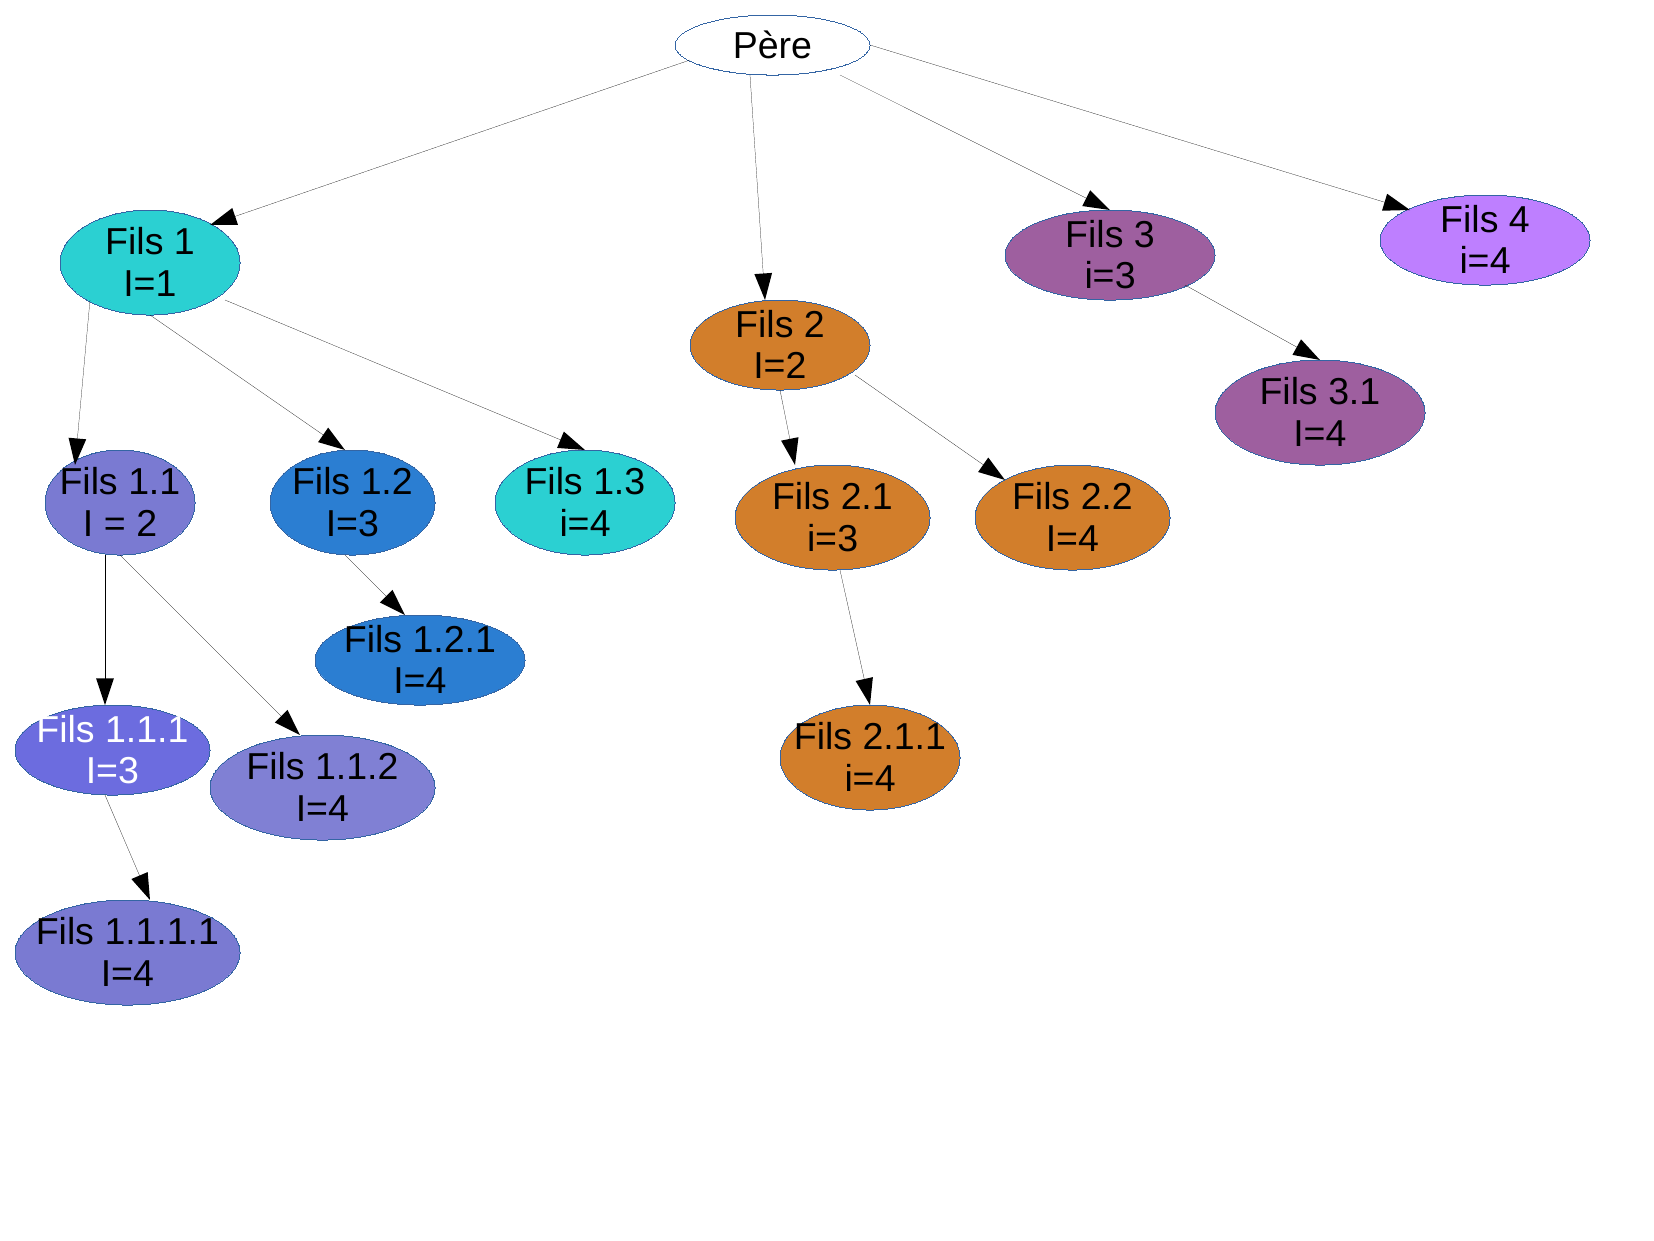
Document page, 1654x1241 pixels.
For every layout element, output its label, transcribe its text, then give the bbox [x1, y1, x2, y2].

text_box Fils 1.1 I = 2 [45, 450, 196, 556]
text_box Fils 2.1.1 i=4 [780, 705, 961, 811]
text_box Fils 3.1 I=4 [1215, 360, 1426, 466]
text_box Père [675, 15, 870, 76]
text_box Fils 1 I=1 [60, 210, 241, 316]
text_box Fils 1.3 i=4 [495, 450, 676, 556]
text_box Fils 4 i=4 [1380, 195, 1591, 286]
text_box Fils 1.1.1 I=3 [15, 705, 211, 796]
text_box Fils 1.2 I=3 [270, 450, 436, 556]
text_box Fils 2.2 I=4 [975, 465, 1171, 571]
text_box Fils 1.2.1 I=4 [315, 615, 526, 706]
text_box Fils 1.1.1.1 I=4 [15, 900, 241, 1006]
text_box Fils 1.1.2 I=4 [210, 735, 436, 841]
text_box Fils 3 i=3 [1005, 210, 1216, 301]
text_box Fils 2 I=2 [690, 300, 871, 391]
text_box Fils 2.1 i=3 [735, 465, 931, 571]
